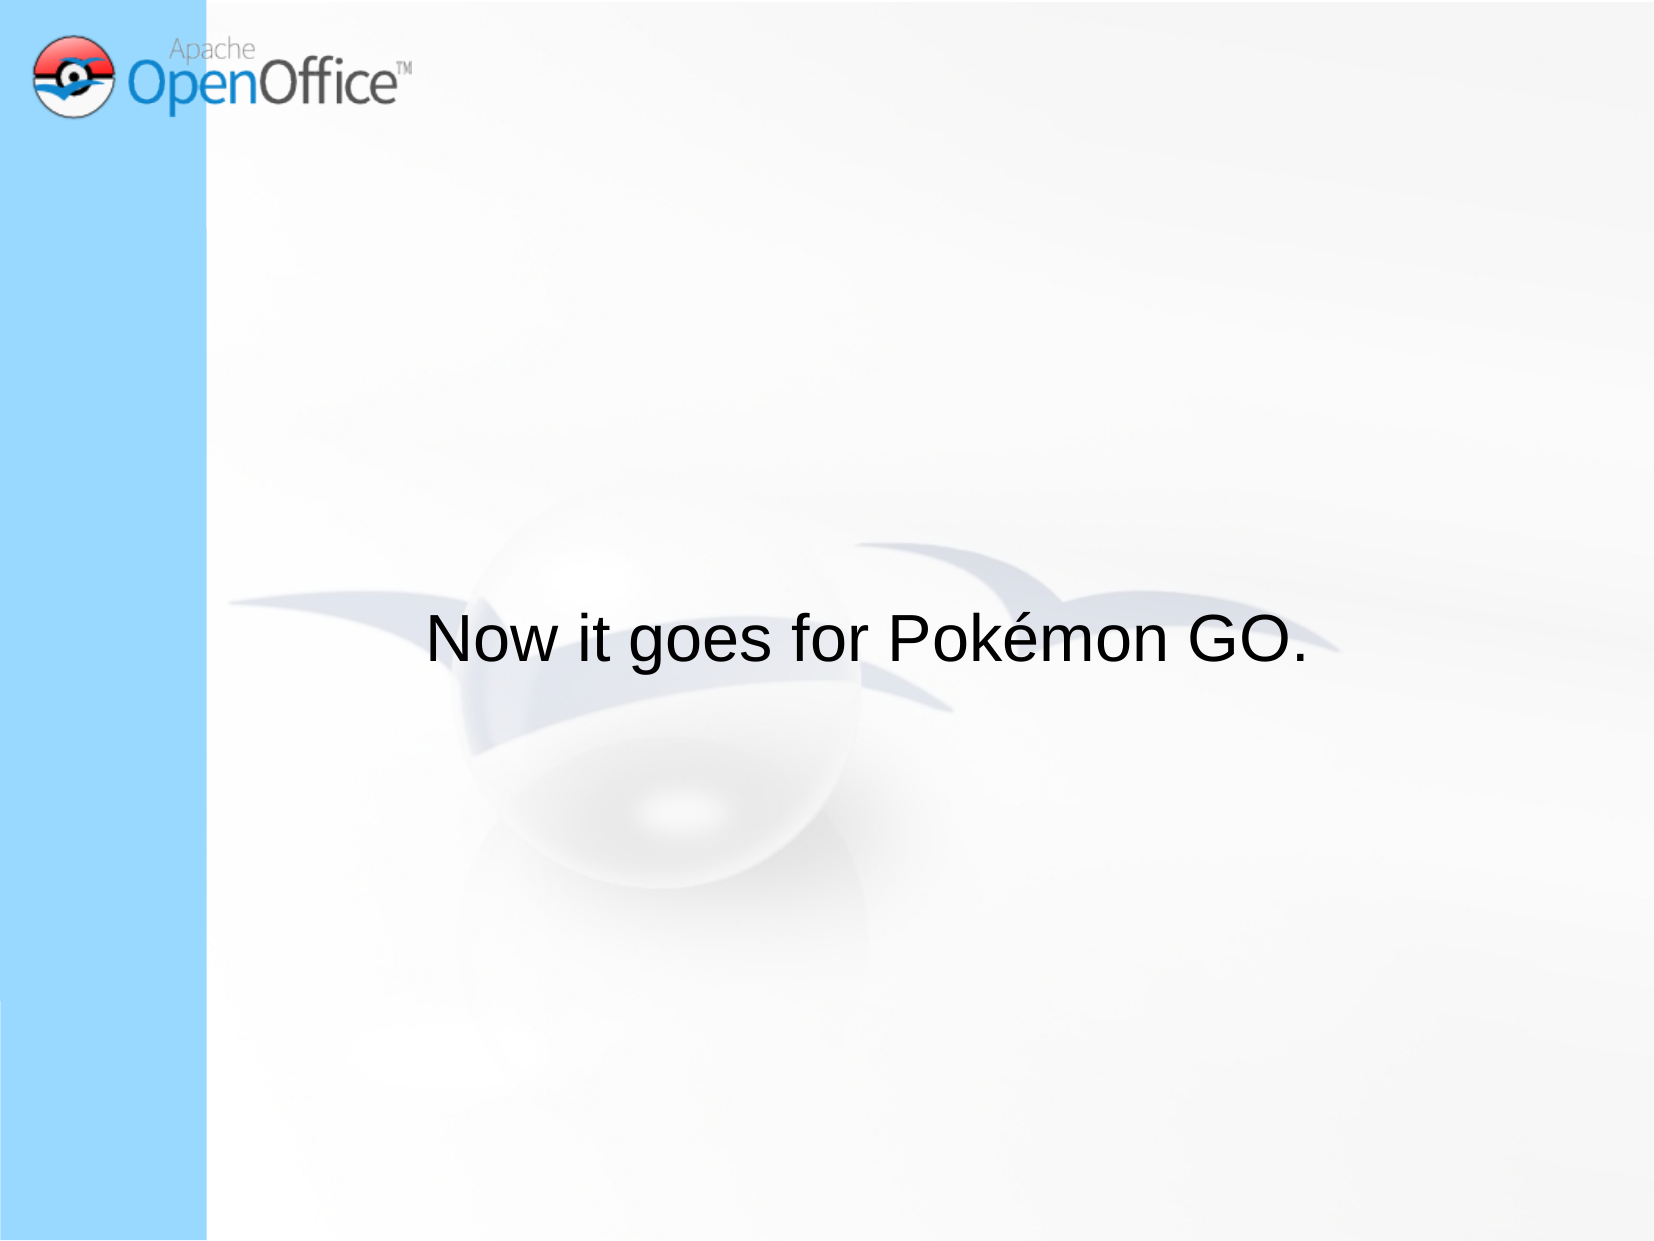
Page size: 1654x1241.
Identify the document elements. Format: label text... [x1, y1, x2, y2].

picture [31, 2, 1654, 1241]
subtitle Now it goes for Pokémon GO. [165, 108, 1571, 1168]
